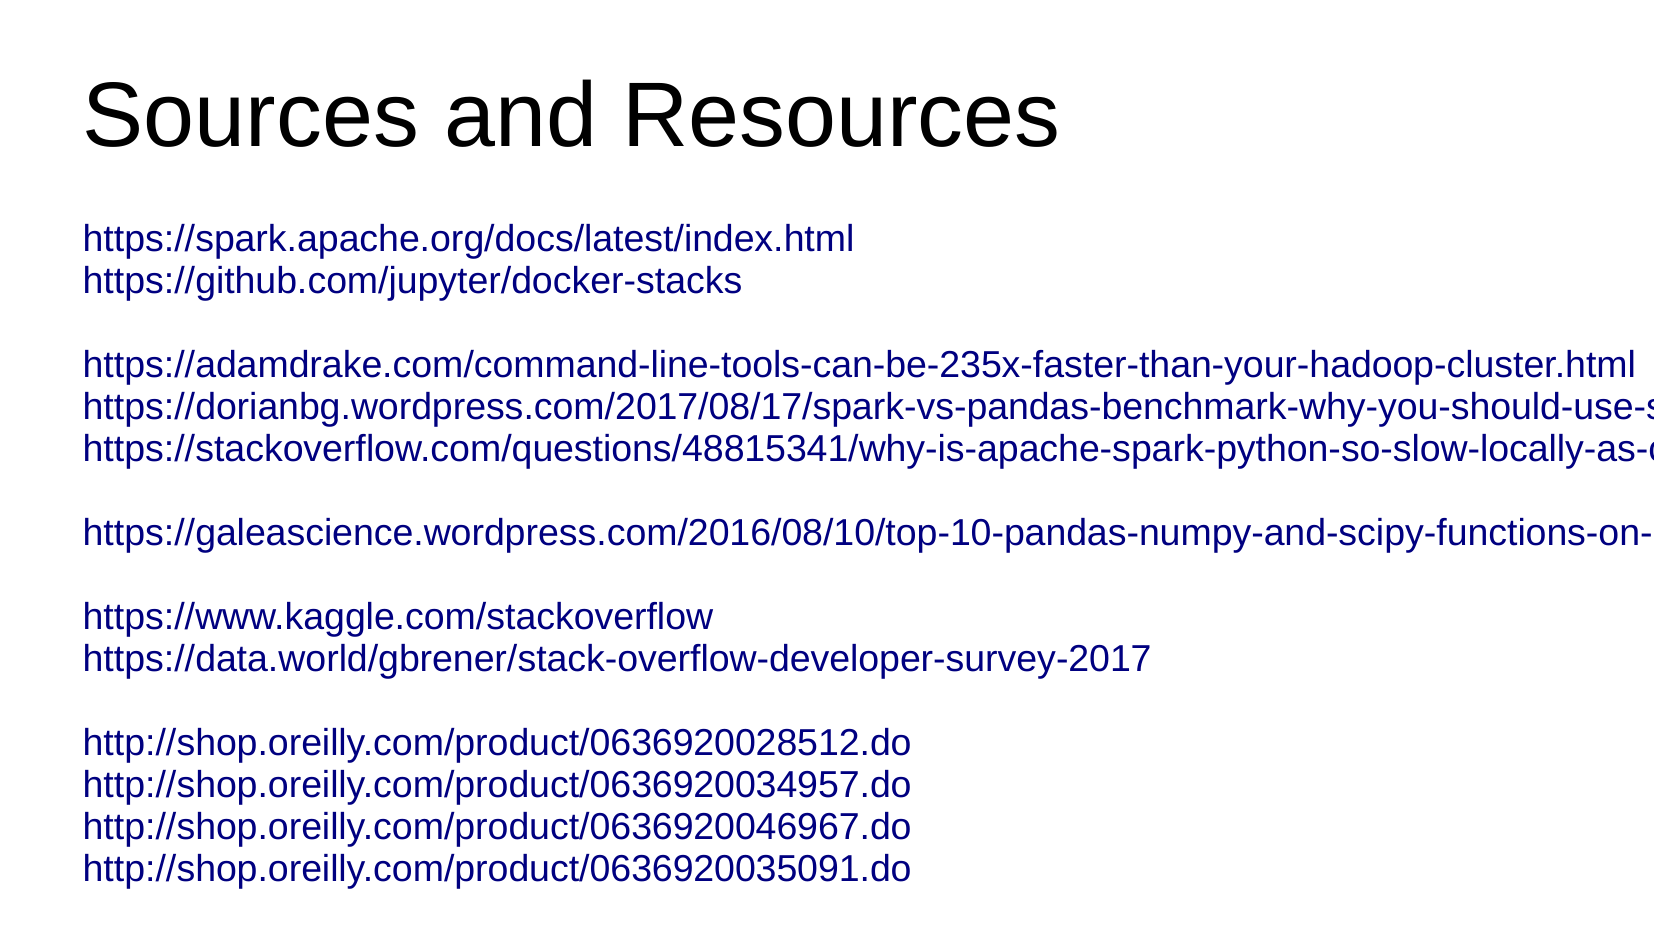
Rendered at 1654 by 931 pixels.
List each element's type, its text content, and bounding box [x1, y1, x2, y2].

subtitle https://spark.apache.org/docs/latest/index.html https://github.com/jupyter/docker-stacks https://adamdrake.com/command-line-tools-can-be-235x-faster-than-your-hadoop-cluster.html https://dorianbg.wordpress.com/2017/08/17/spark-vs-pandas-benchmark-why-you-should-use-spark-only-with-really-big-data/ https://stackoverflow.com/questions/48815341/why-is-apache-spark-python-so-slow-locally-as-compared-to-pandas https://galeascience.wordpress.com/2016/08/10/top-10-pandas-numpy-and-scipy-functions-on-github/ https://www.kaggle.com/stackoverflow https://data.world/gbrener/stack-overflow-developer-survey-2017 http://shop.oreilly.com/product/0636920028512.do http://shop.oreilly.com/product/0636920034957.do http://shop.oreilly.com/product/0636920046967.do http://shop.oreilly.com/product/0636920035091.do [82, 217, 1654, 931]
title Sources and Resources [82, 37, 1571, 193]
